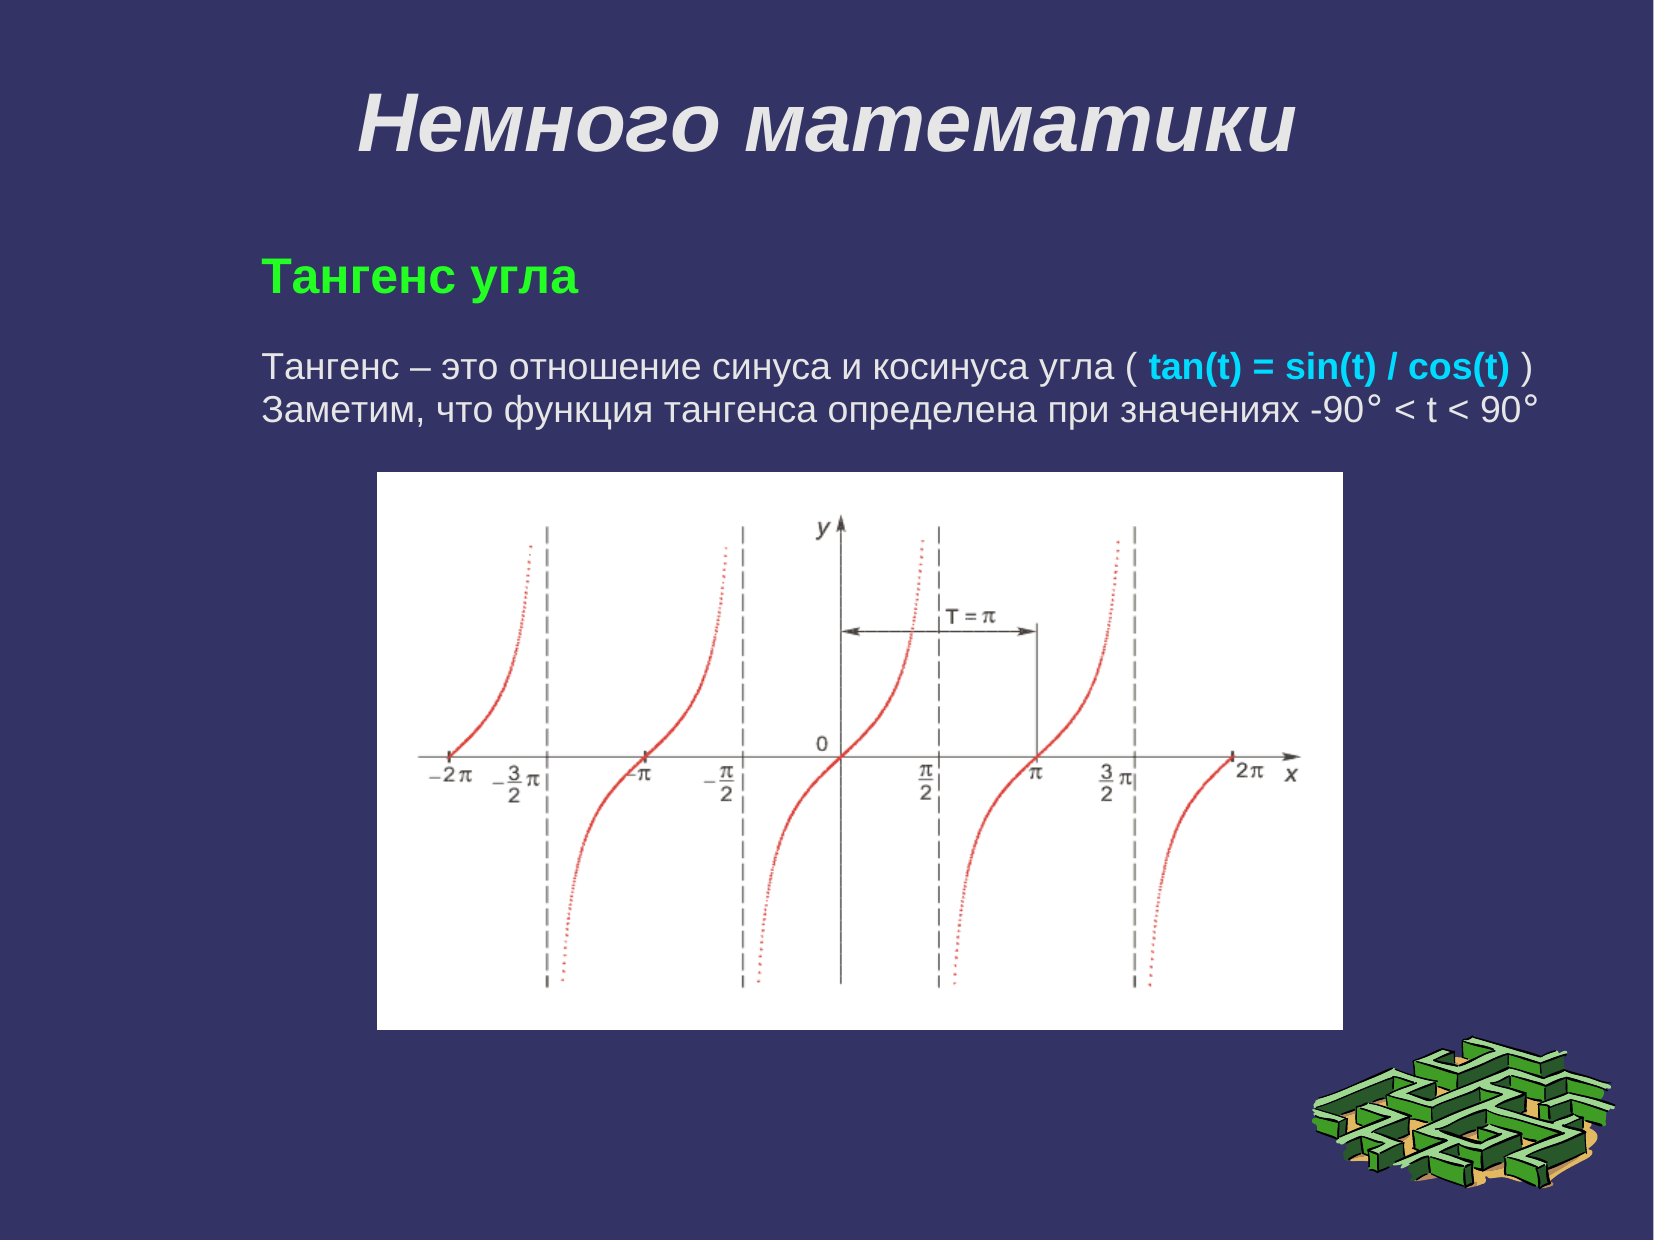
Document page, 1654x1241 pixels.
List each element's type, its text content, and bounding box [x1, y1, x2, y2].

list Тангенс угла Тангенс – это отношение синуса и косинуса угла ( tan(t) = sin(t) / cos(t) ) Заметим, что функция тангенса определена при значениях -90° < t < 90° [178, 248, 1570, 1030]
title Немного математики [121, 19, 1534, 227]
picture [377, 472, 1343, 1030]
